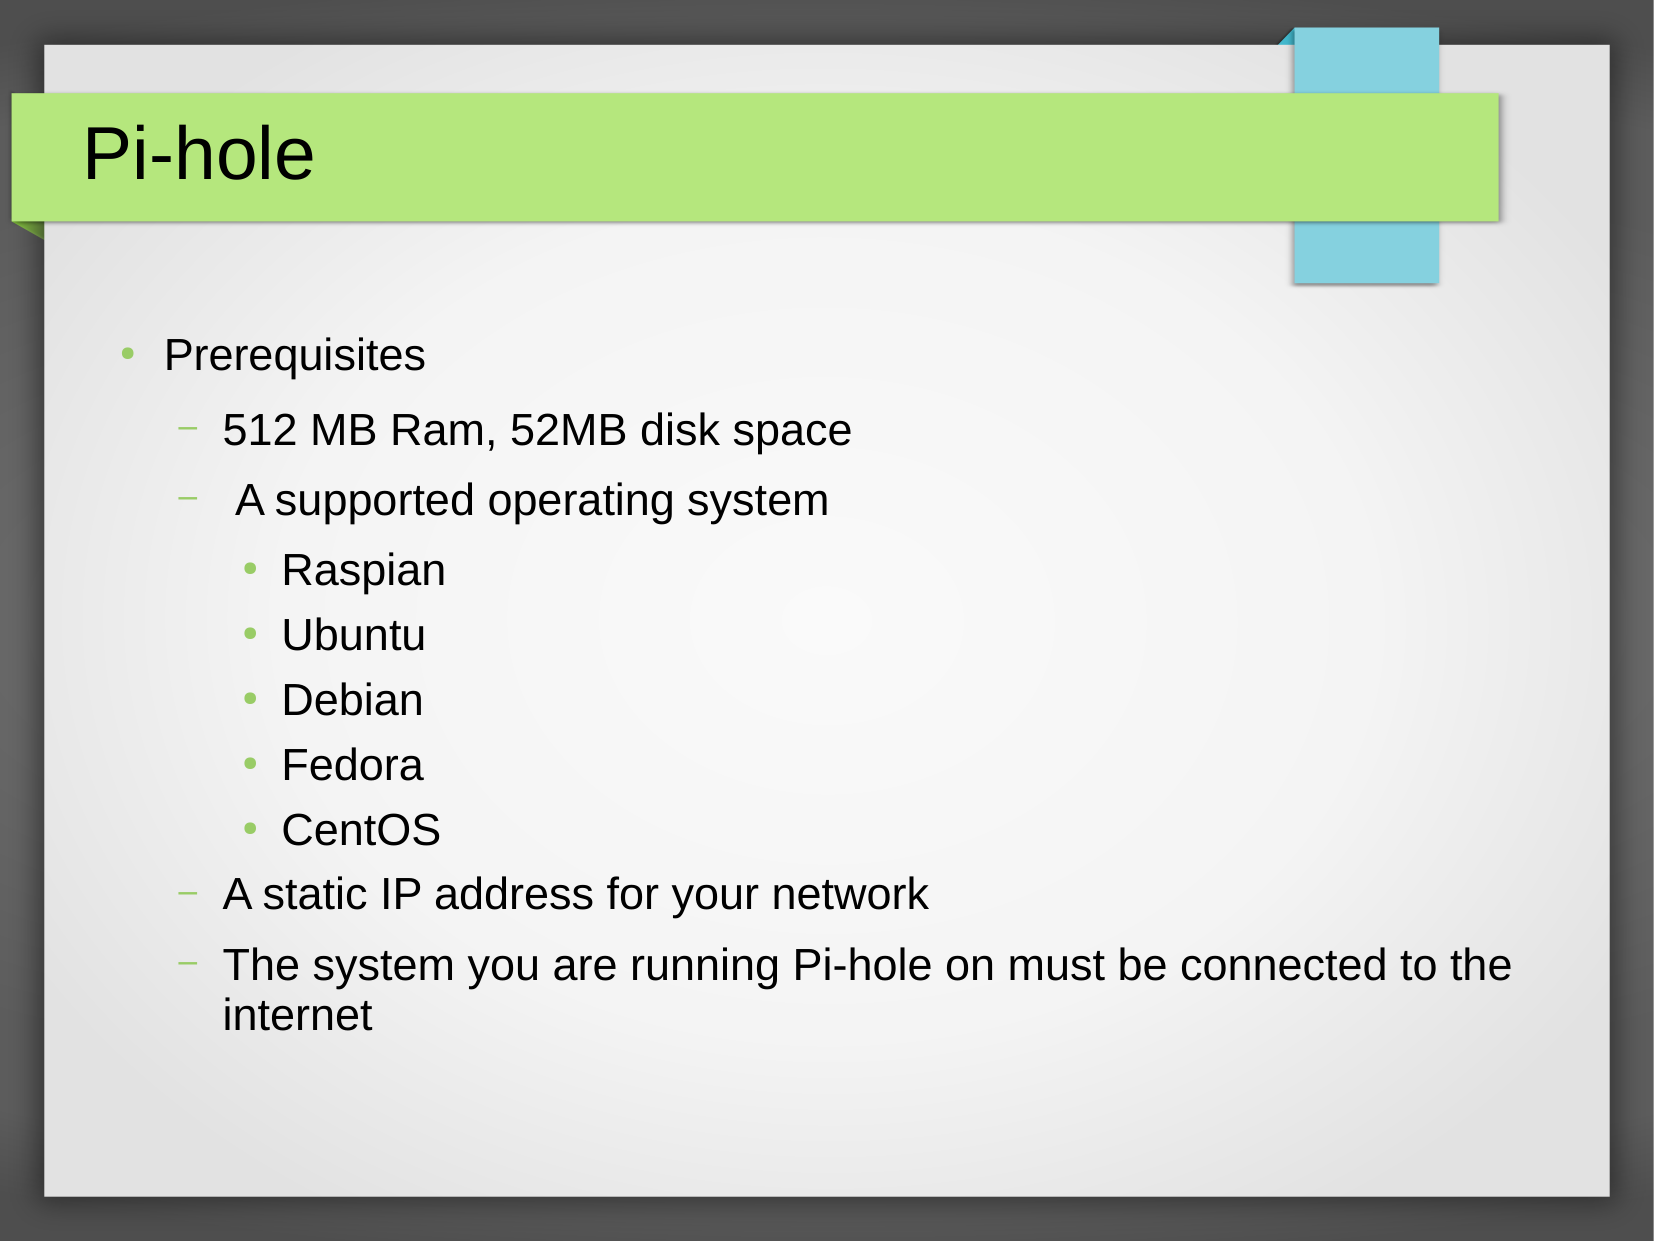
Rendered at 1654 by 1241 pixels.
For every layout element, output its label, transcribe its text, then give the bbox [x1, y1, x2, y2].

list Prerequisites 512 MB Ram, 52MB disk space A supported operating system Raspian Ubuntu Debian Fedora CentOS A static IP address for your network The system you are running Pi-hole on must be connected to the internet [105, 330, 1594, 1050]
title Pi-hole [82, 94, 1264, 213]
picture [0, 0, 1654, 1241]
